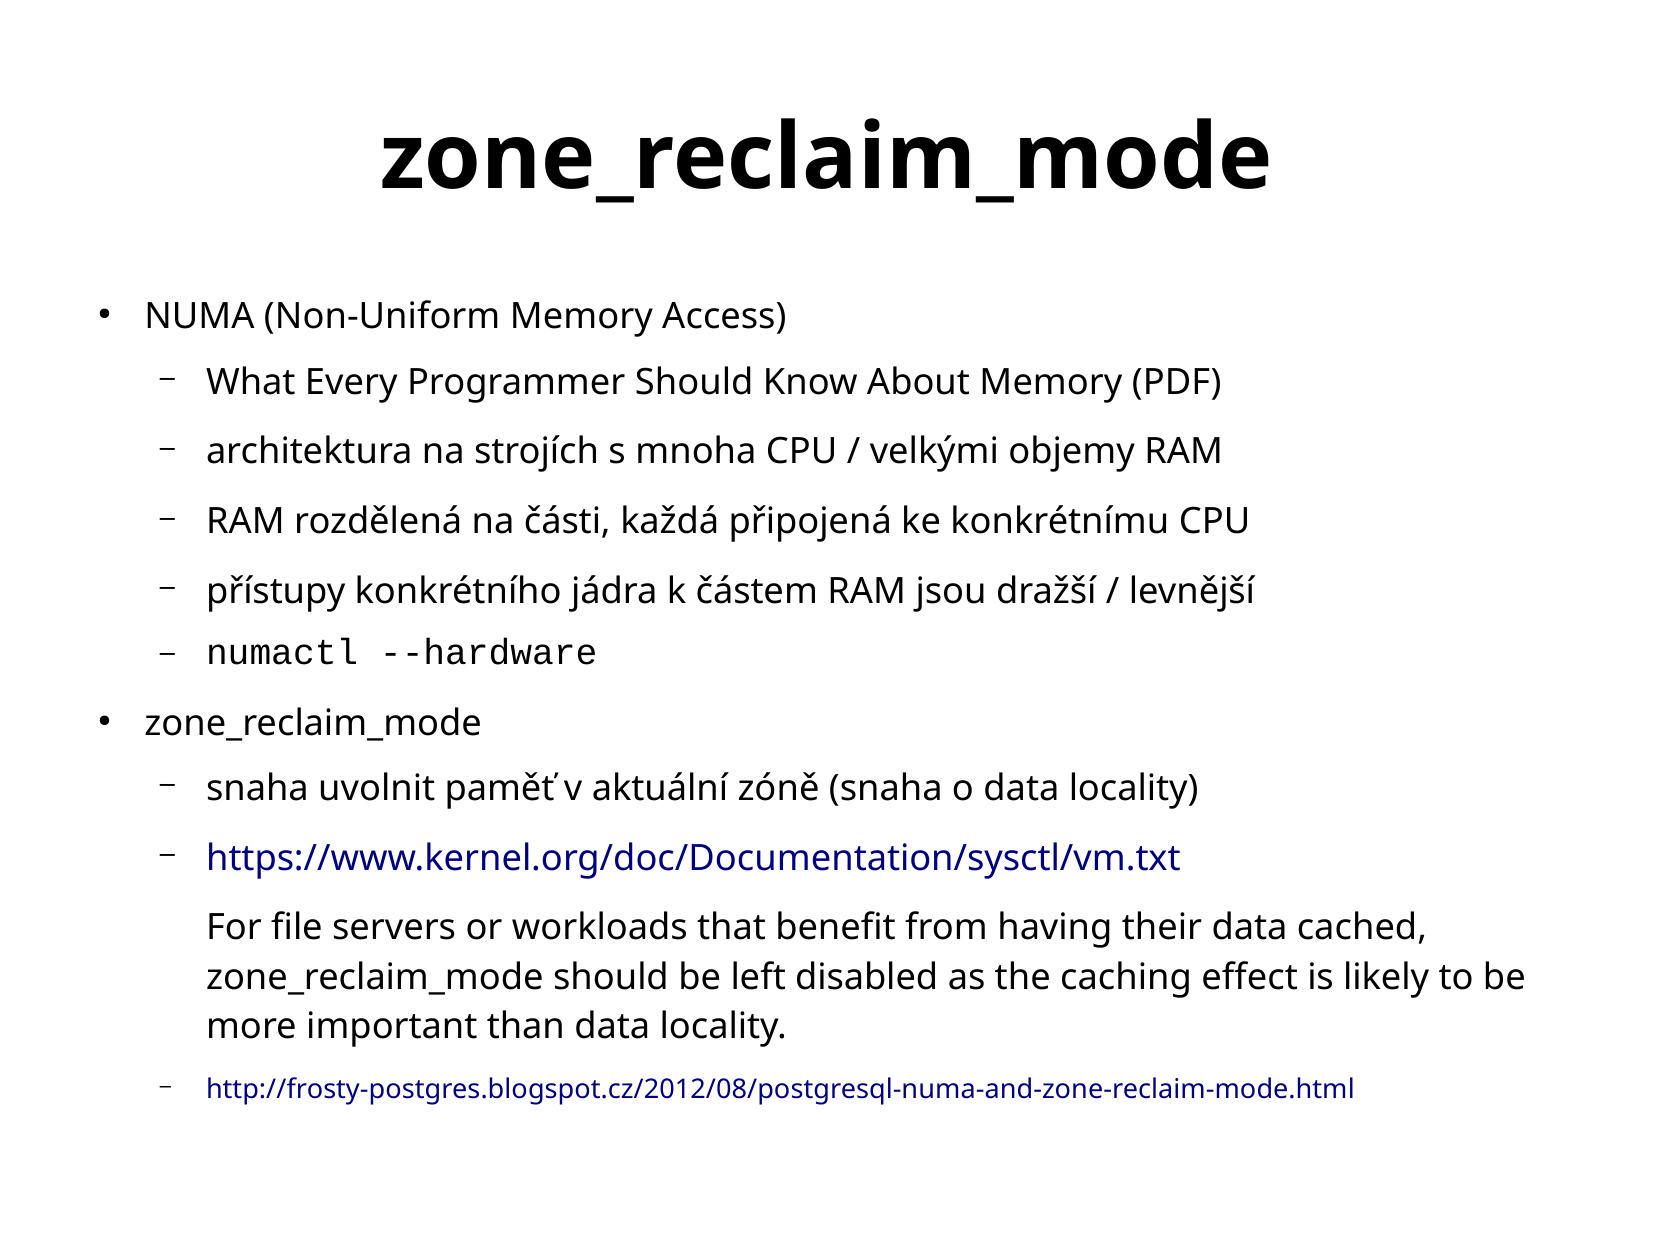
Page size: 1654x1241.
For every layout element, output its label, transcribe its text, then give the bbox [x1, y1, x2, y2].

title zone_reclaim_mode [82, 49, 1571, 257]
list NUMA (Non-Uniform Memory Access) What Every Programmer Should Know About Memory (PDF) architektura na strojích s mnoha CPU / velkými objemy RAM RAM rozdělená na části, každá připojená ke konkrétnímu CPU přístupy konkrétního jádra k částem RAM jsou dražší / levnější numactl --hardware zone_reclaim_mode snaha uvolnit paměť v aktuální zóně (snaha o data locality) https://www.kernel.org/doc/Documentation/sysctl/vm.txt For file servers or workloads that benefit from having their data cached, zone_reclaim_mode should be left disabled as the caching effect is likely to be more important than data locality. http://frosty-postgres.blogspot.cz/2012/08/postgresql-numa-and-zone-reclaim-mode.html [82, 290, 1538, 1111]
